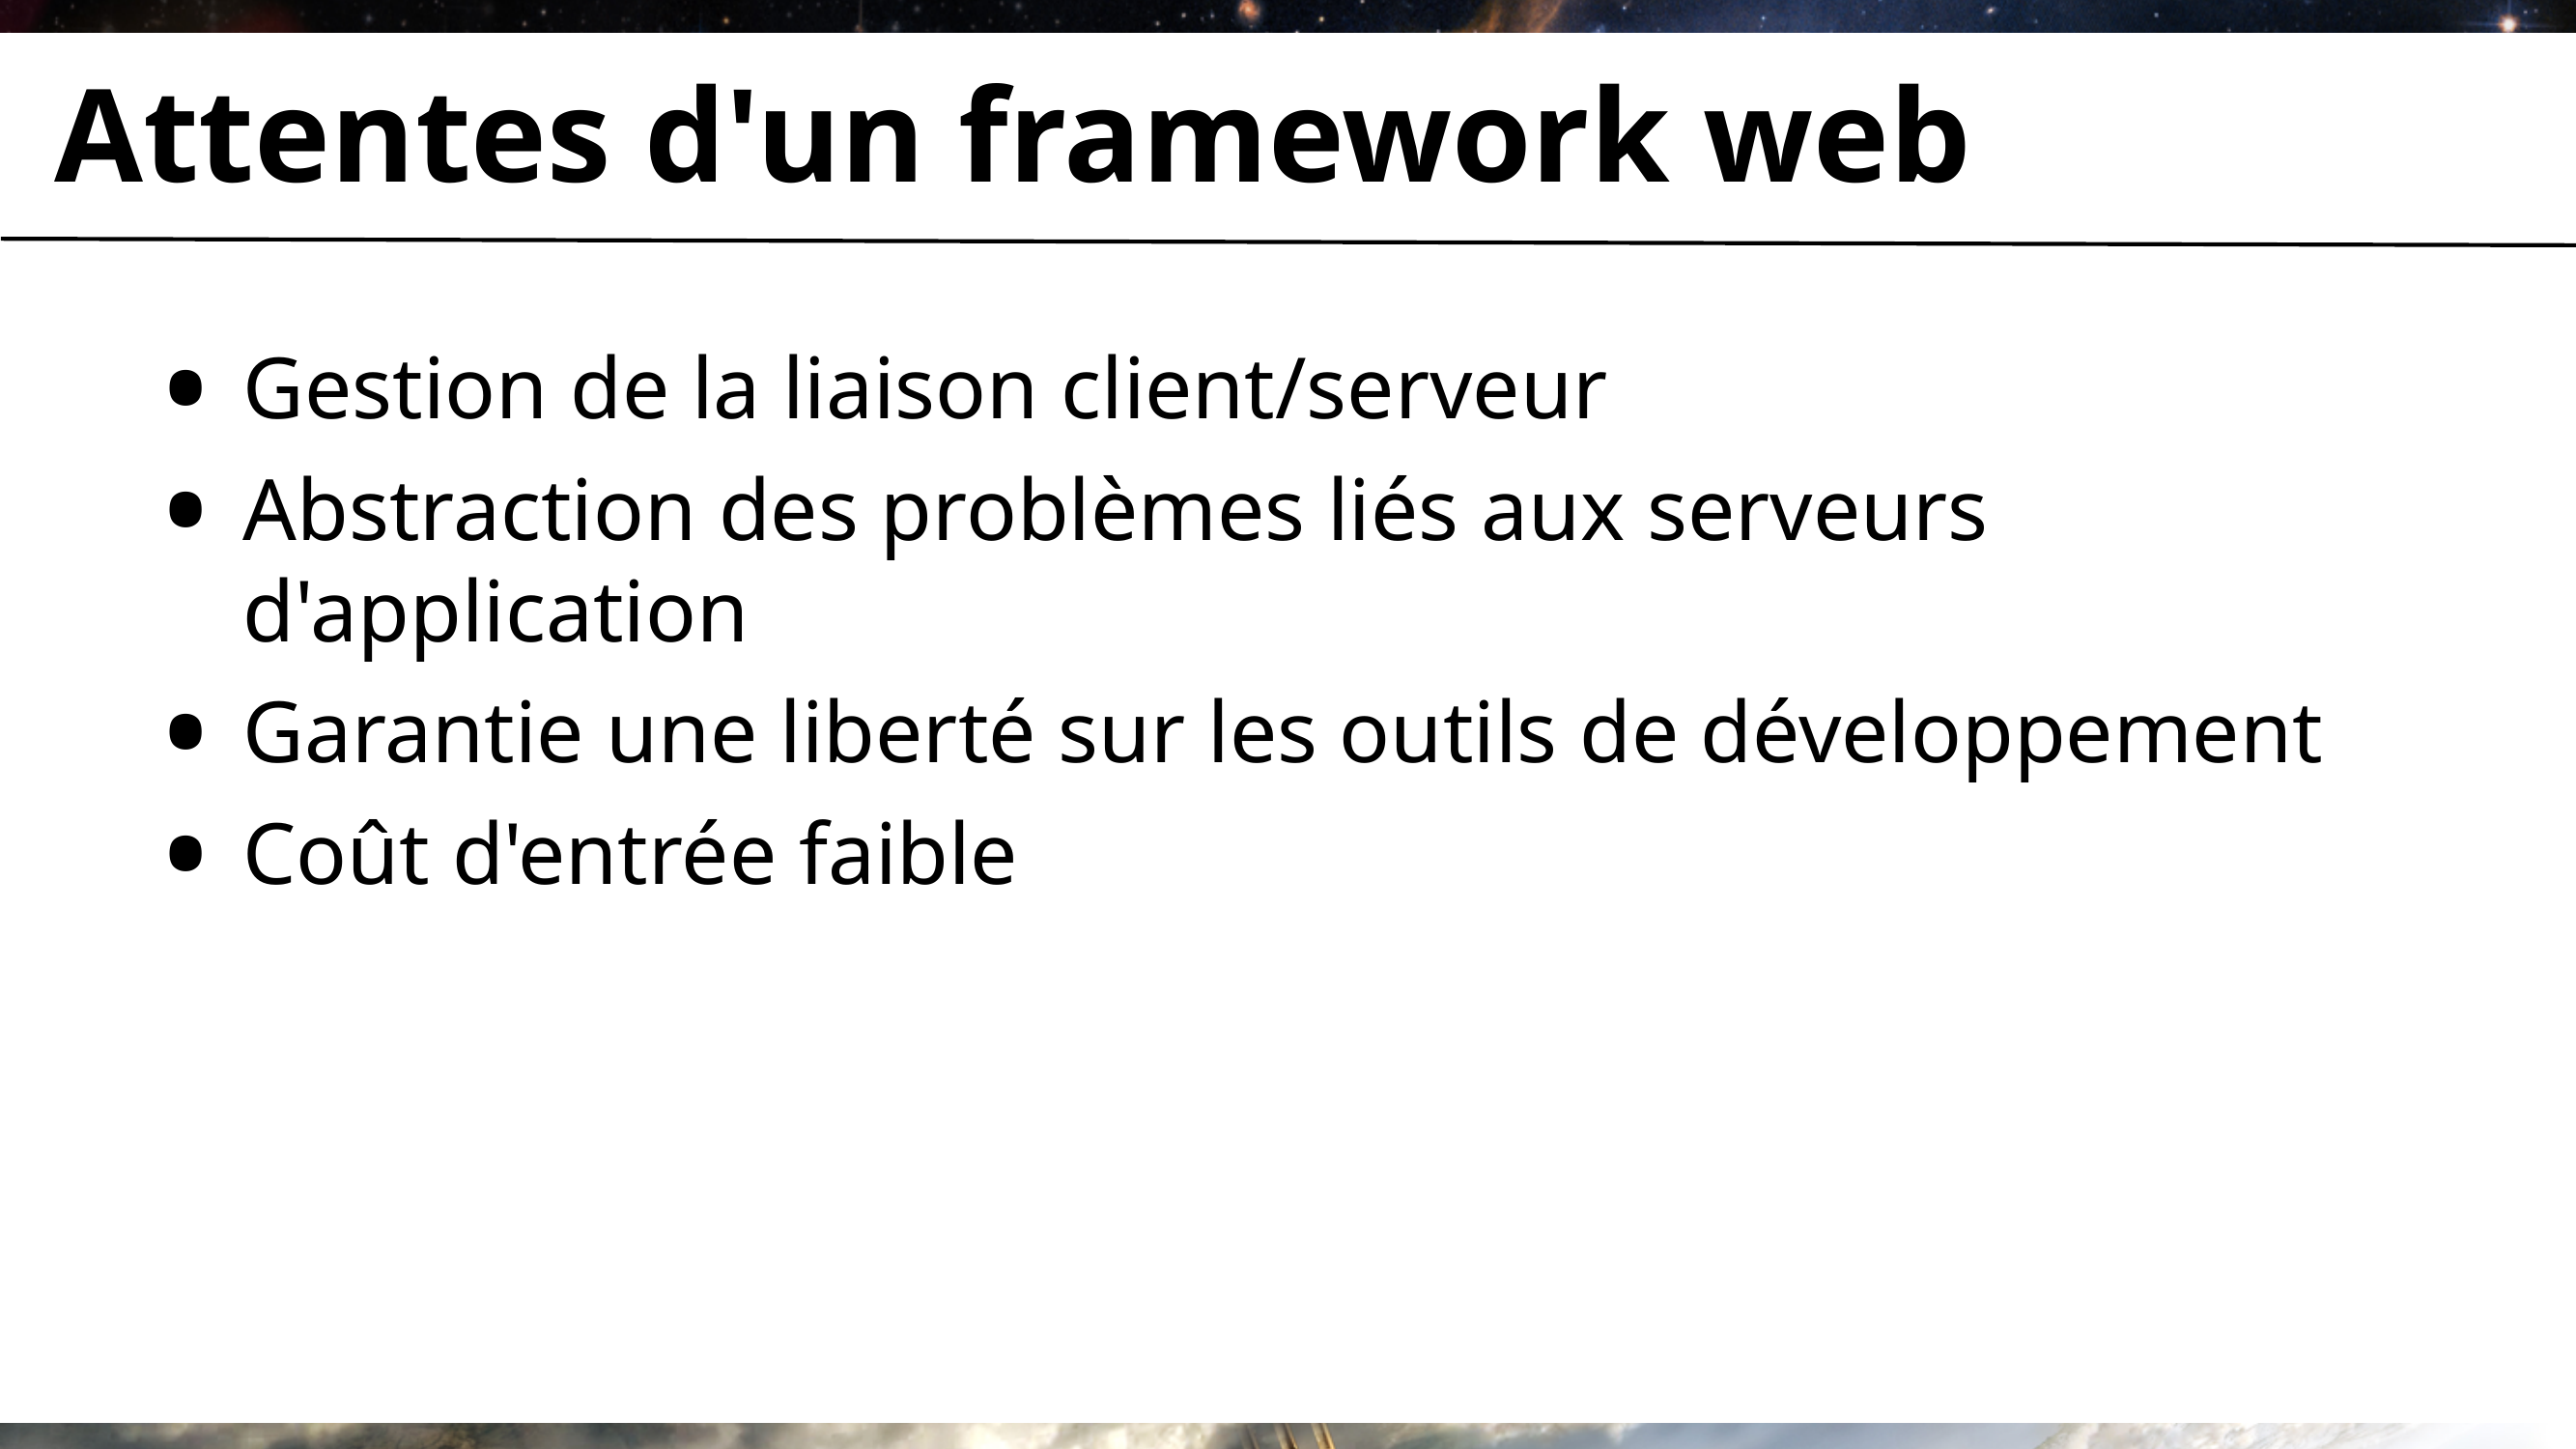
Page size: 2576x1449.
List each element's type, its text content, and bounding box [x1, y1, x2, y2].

list Gestion de la liaison client/serveur Abstraction des problèmes liés aux serveurs d'application Garantie une liberté sur les outils de développement Coût d'entrée faible [116, 326, 2457, 1387]
picture [0, 1423, 2576, 1449]
title Attentes d'un framework web [45, 12, 2528, 250]
picture [0, 0, 2576, 33]
